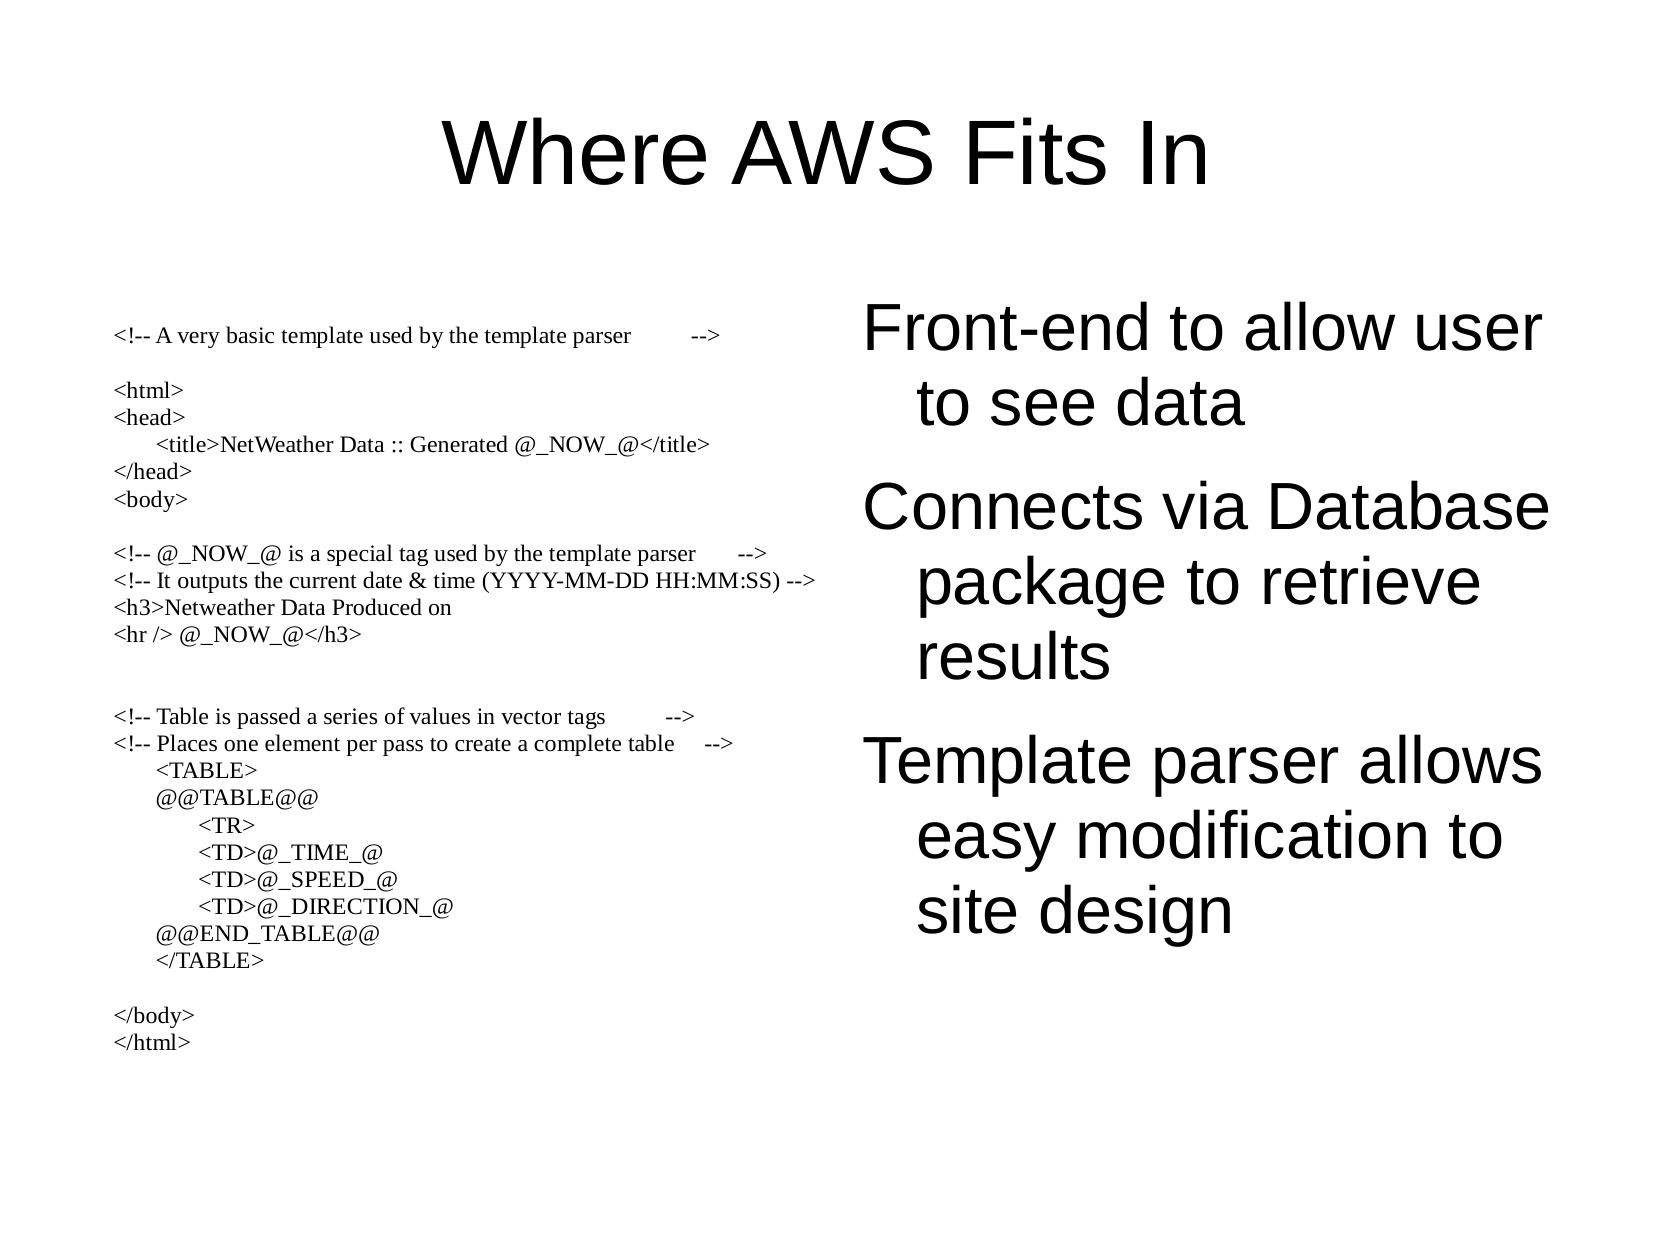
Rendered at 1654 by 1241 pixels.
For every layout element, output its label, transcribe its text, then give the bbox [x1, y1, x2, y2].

chart [112, 322, 826, 1132]
list Front-end to allow user to see data Connects via Database package to retrieve results Template parser allows easy modification to site design [845, 290, 1572, 1109]
title Where AWS Fits In [82, 49, 1571, 257]
